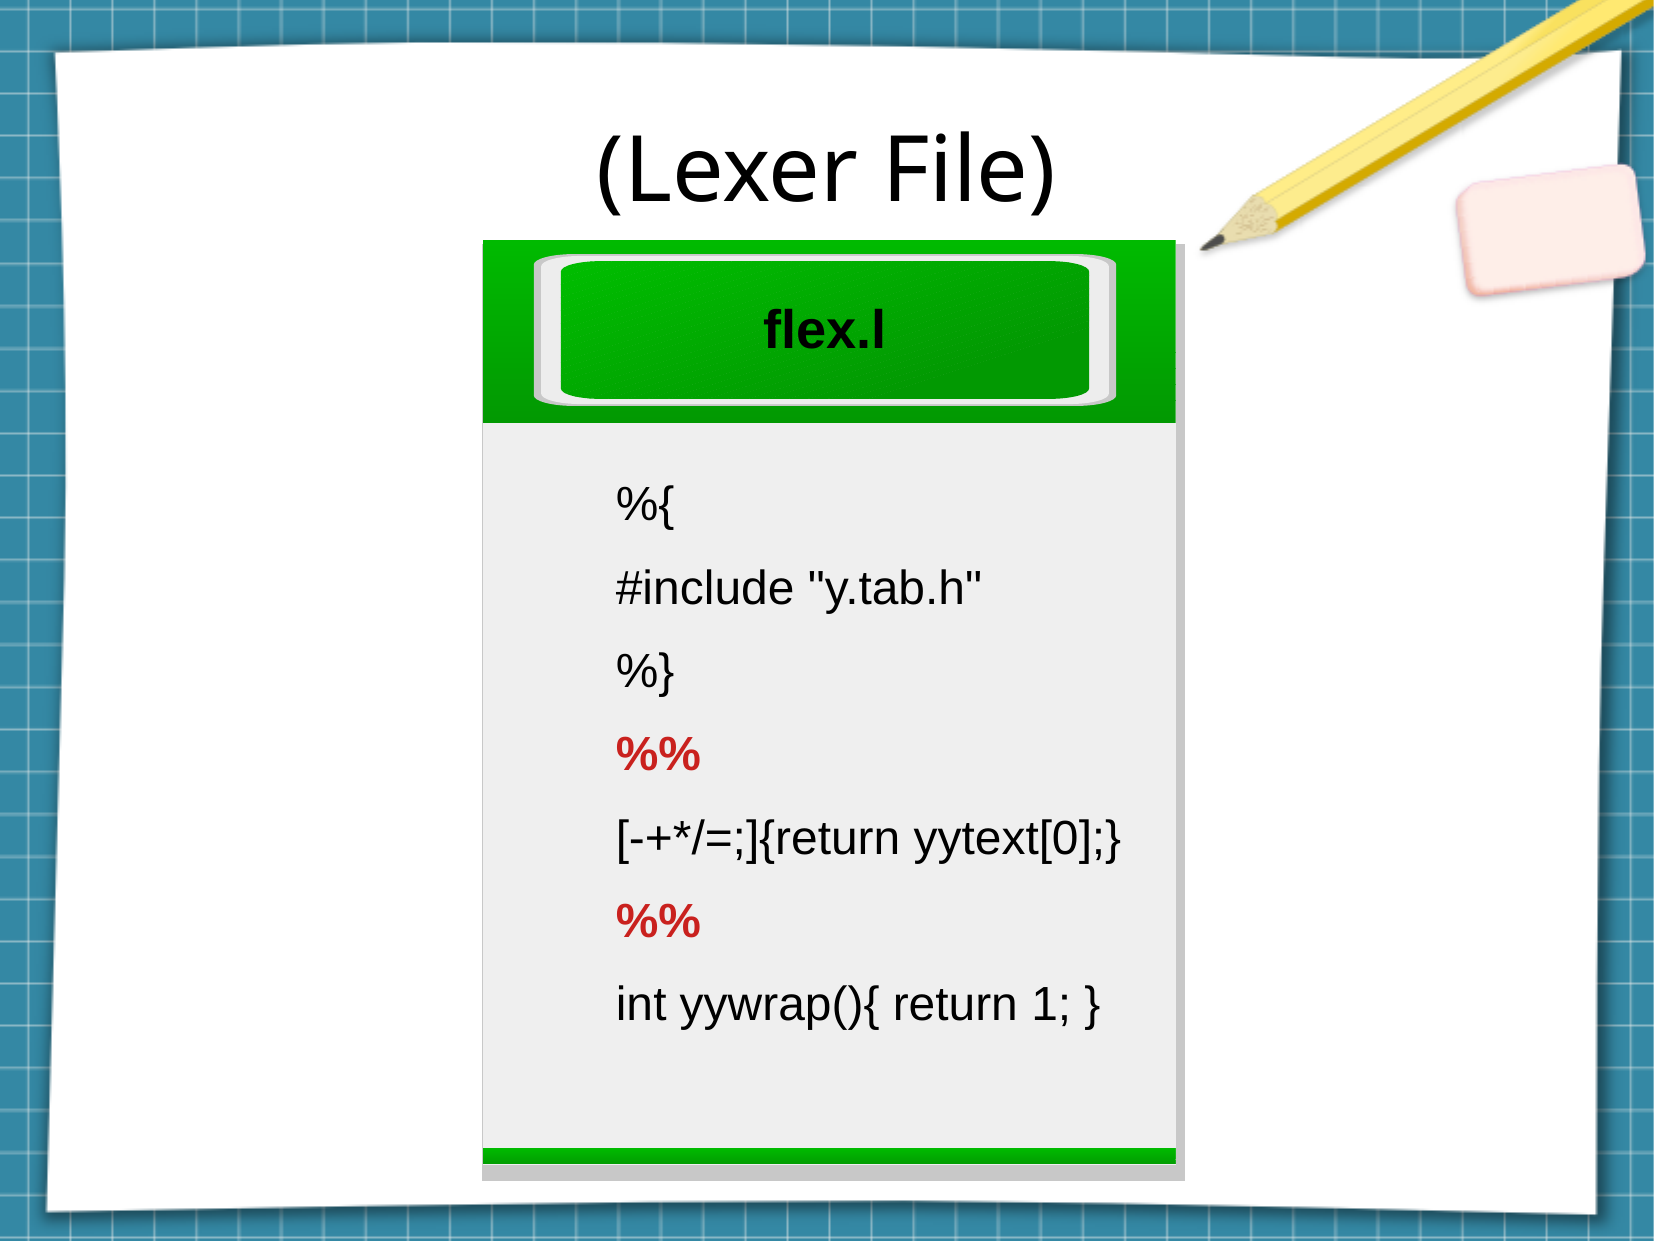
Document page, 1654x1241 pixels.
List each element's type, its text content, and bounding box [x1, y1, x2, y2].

title (Lexer File) [82, 62, 1571, 271]
picture [0, 0, 1654, 1241]
